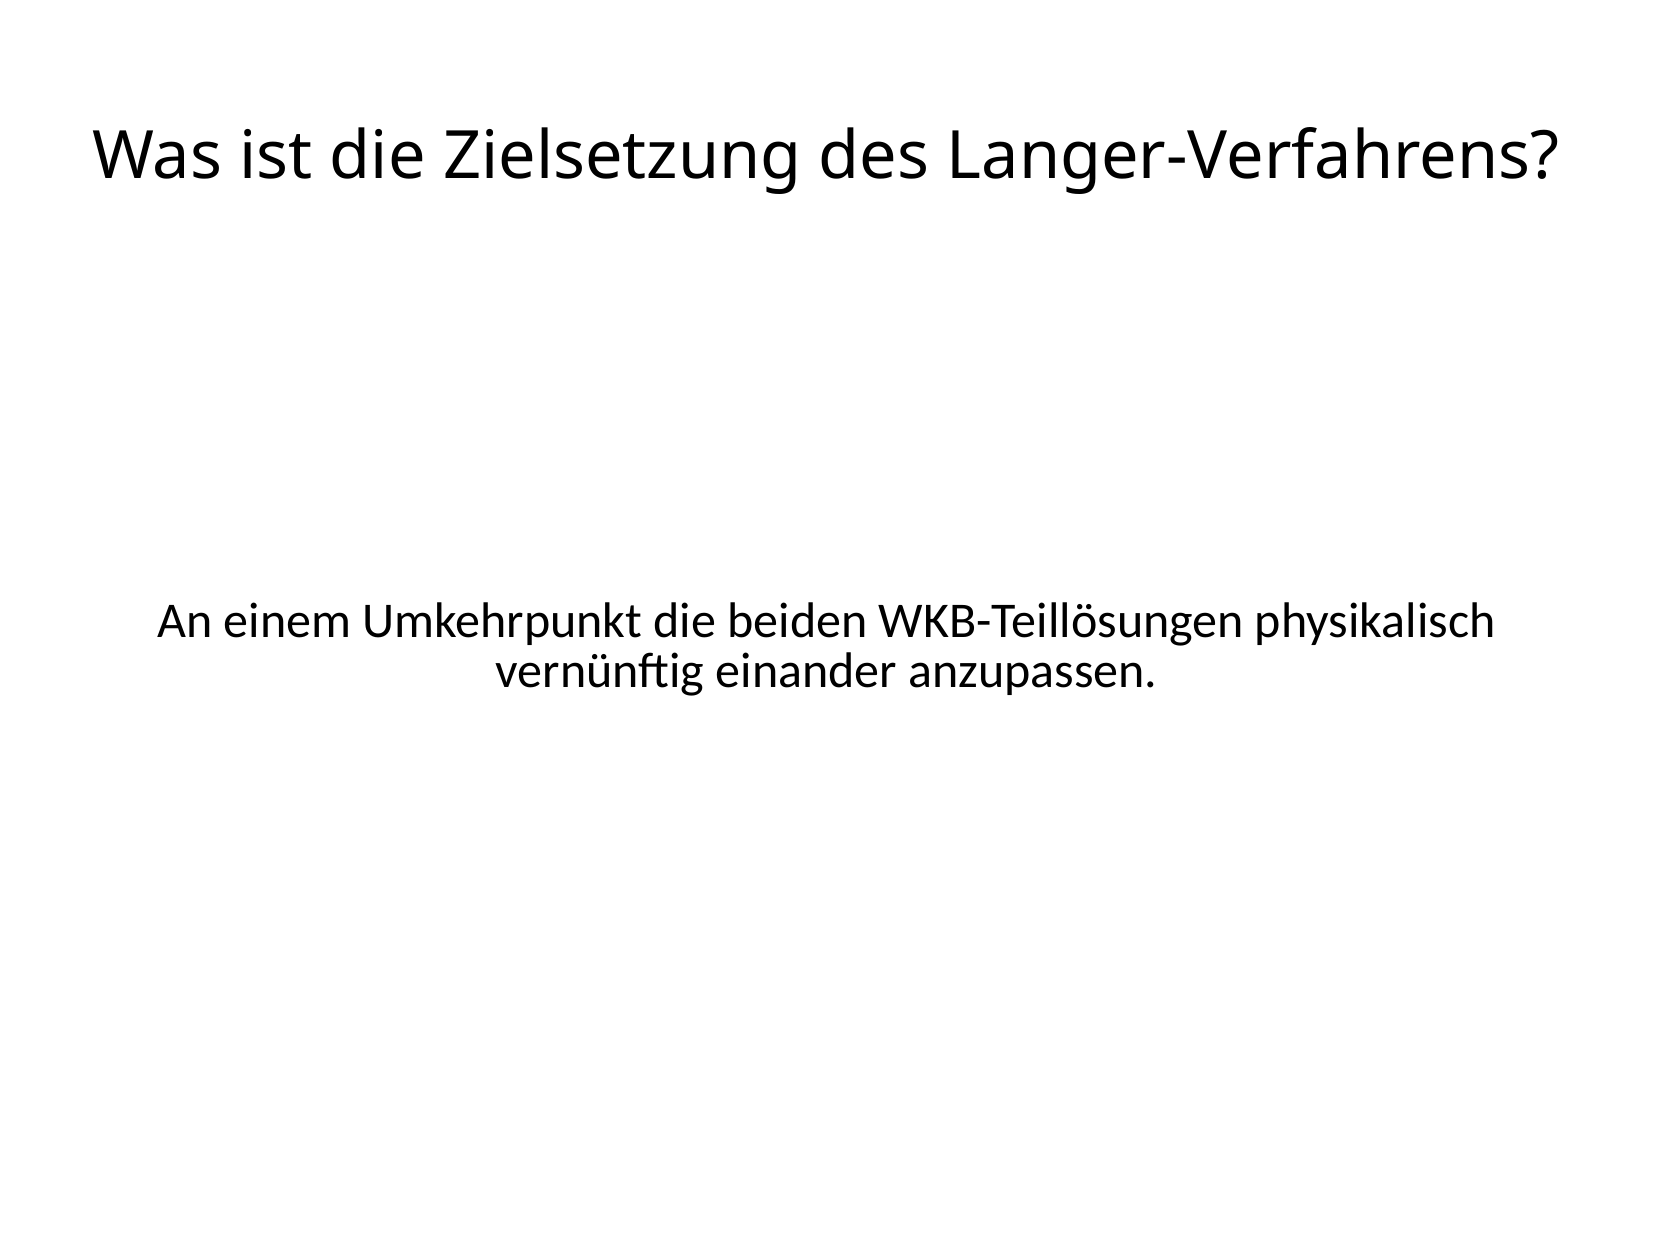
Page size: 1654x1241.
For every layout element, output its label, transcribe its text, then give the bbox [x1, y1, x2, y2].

subtitle An einem Umkehrpunkt die beiden WKB-Teillösungen physikalisch vernünftig einander anzupassen. [82, 290, 1571, 1010]
title Was ist die Zielsetzung des Langer-Verfahrens? [82, 49, 1571, 257]
